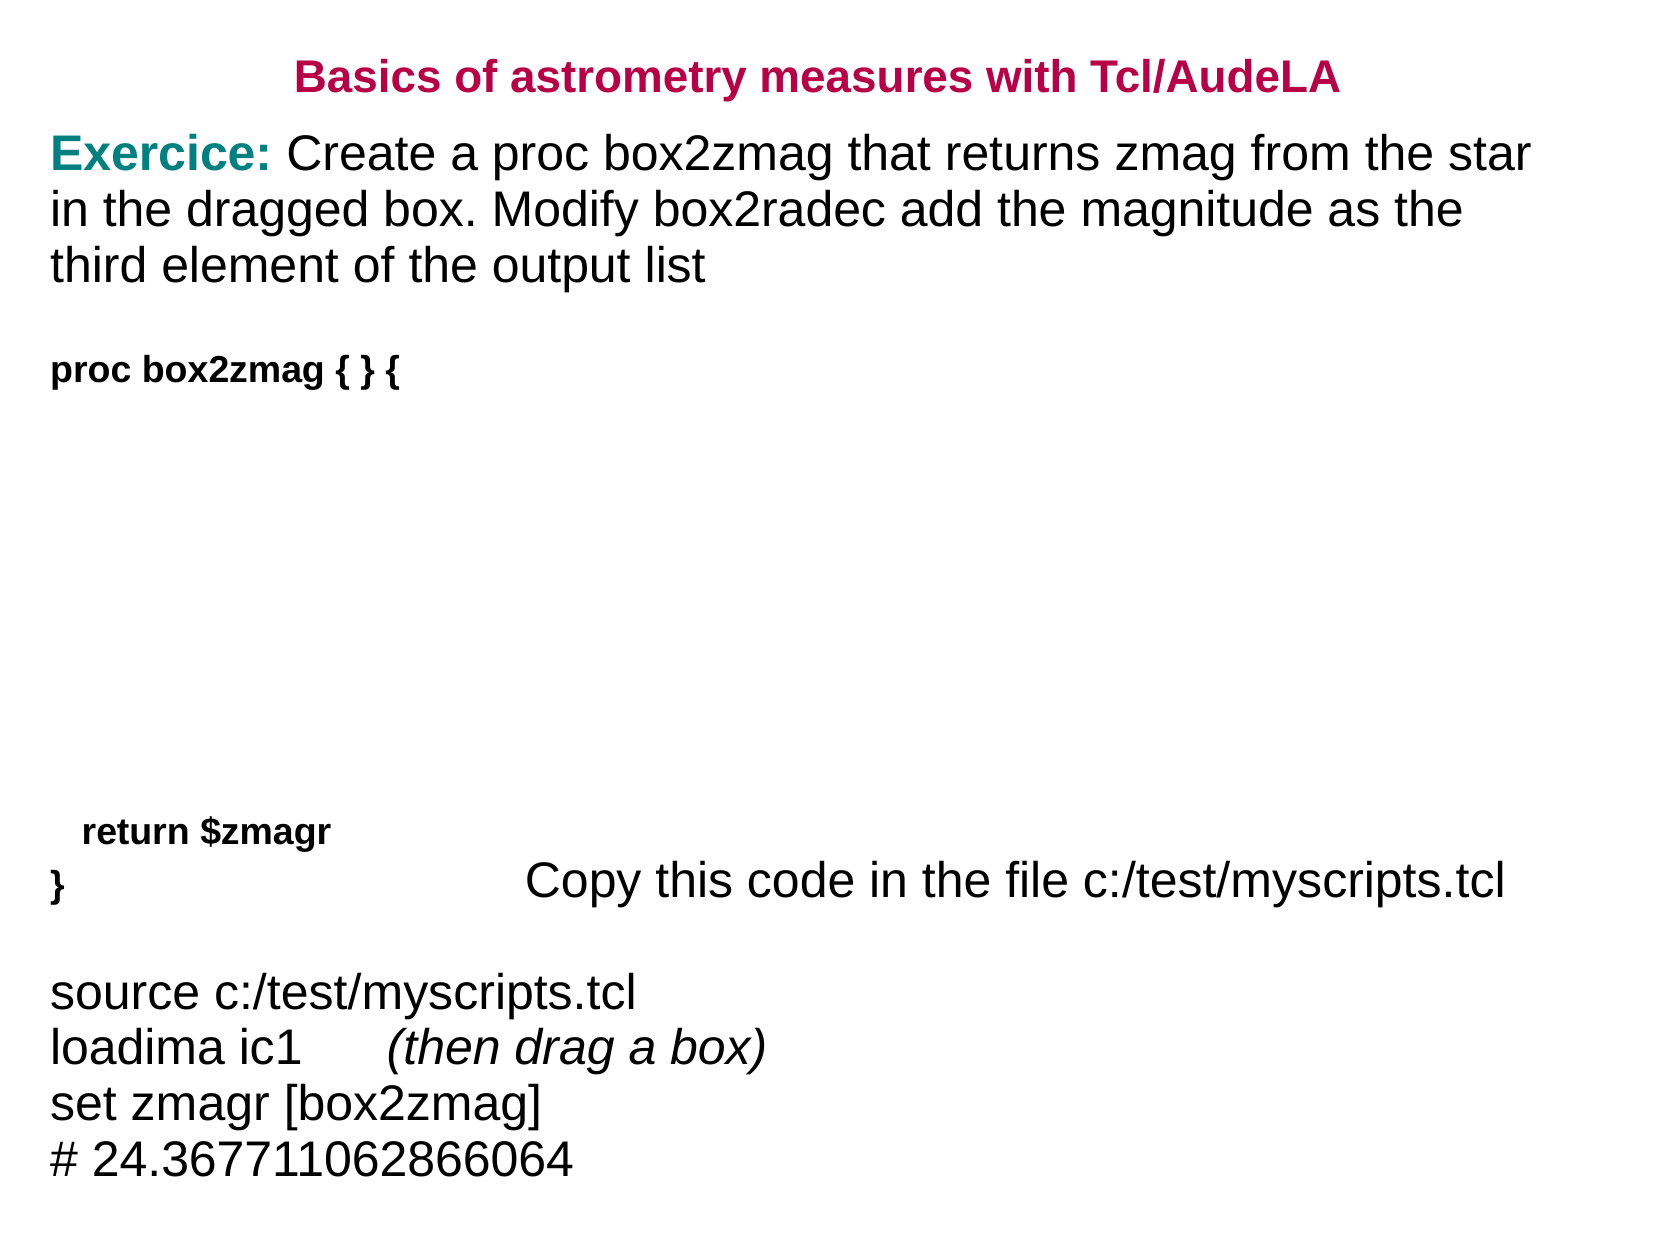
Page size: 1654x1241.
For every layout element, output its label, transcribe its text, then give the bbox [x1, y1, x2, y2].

text_box Exercice: Create a proc box2zmag that returns zmag from the star in the dragged box. Modify box2radec add the magnitude as the third element of the output list proc box2zmag { } { return $zmagr } Copy this code in the file c:/test/myscripts.tcl source c:/test/myscripts.tcl loadima ic1 (then drag a box) set zmagr [box2zmag] # 24.367711062866064 [35, 118, 1548, 1212]
text_box Basics of astrometry measures with Tcl/AudeLA [279, 43, 1357, 111]
